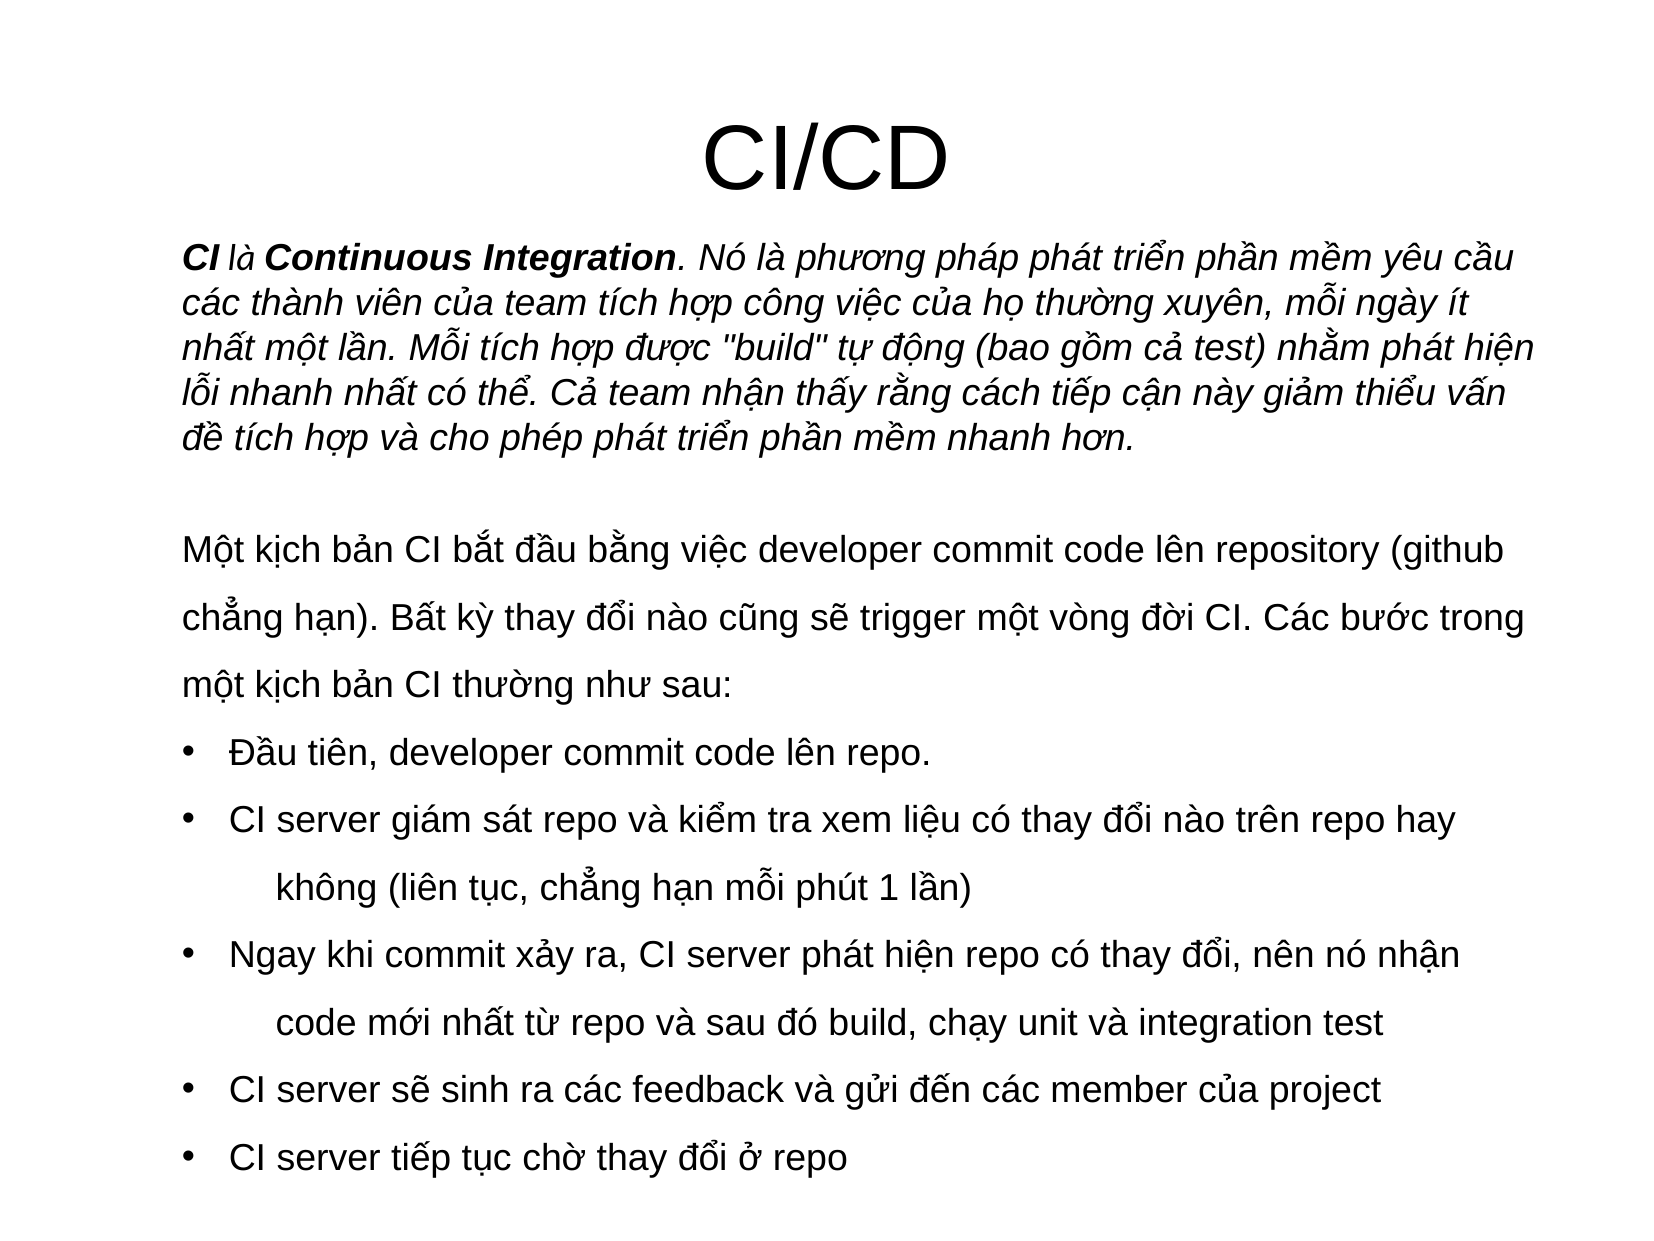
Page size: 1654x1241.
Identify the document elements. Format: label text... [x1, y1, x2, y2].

title CI/CD [82, 49, 1571, 257]
text_box CI là Continuous Integration. Nó là phương pháp phát triển phần mềm yêu cầu các thành viên của team tích hợp công việc của họ thường xuyên, mỗi ngày ít nhất một lần. Mỗi tích hợp được "build" tự động (bao gồm cả test) nhằm phát hiện lỗi nhanh nhất có thể. Cả team nhận thấy rằng cách tiếp cận này giảm thiểu vấn đề tích hợp và cho phép phát triển phần mềm nhanh hơn. Một kịch bản CI bắt đầu bằng việc developer commit code lên repository (github chẳng hạn). Bất kỳ thay đổi nào cũng sẽ trigger một vòng đời CI. Các bước trong một kịch bản CI thường như sau: Đầu tiên, developer commit code lên repo. CI server giám sát repo và kiểm tra xem liệu có thay đổi nào trên repo hay không (liên tục, chẳng hạn mỗi phút 1 lần) Ngay khi commit xảy ra, CI server phát hiện repo có thay đổi, nên nó nhận code mới nhất từ repo và sau đó build, chạy unit và integration test CI server sẽ sinh ra các feedback và gửi đến các member của project CI server tiếp tục chờ thay đổi ở repo [166, 225, 1555, 1241]
